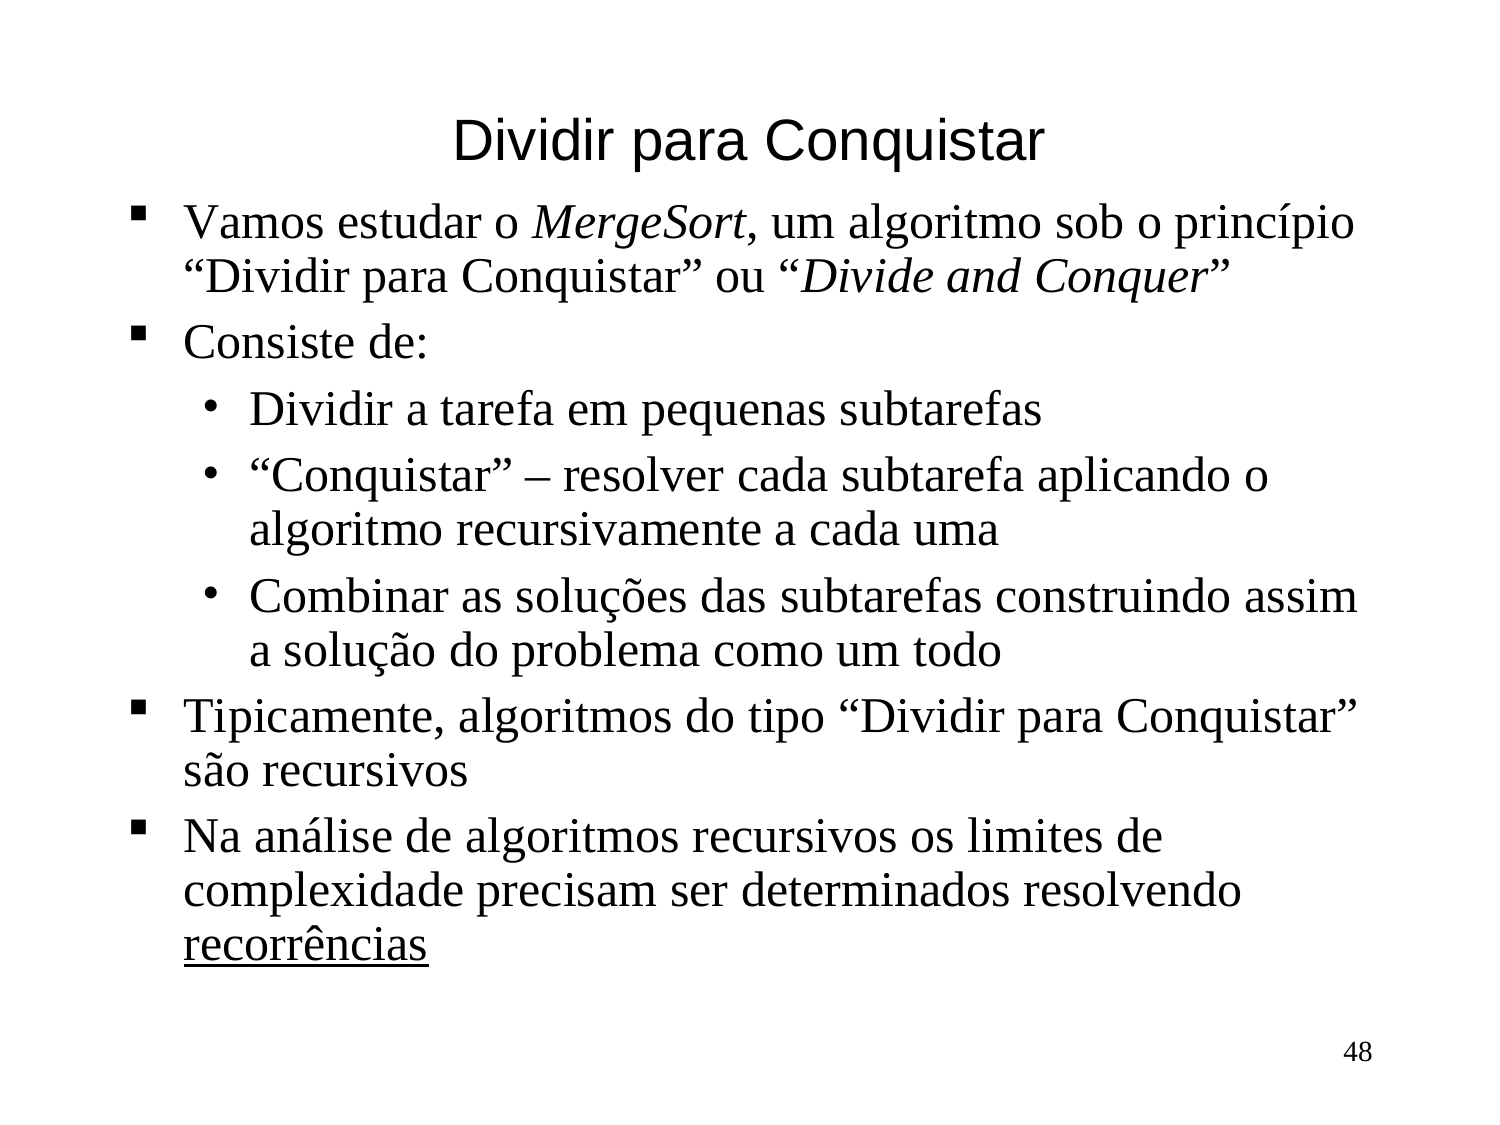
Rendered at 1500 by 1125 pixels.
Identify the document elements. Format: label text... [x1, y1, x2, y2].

title Dividir para Conquistar [112, 99, 1388, 175]
list Vamos estudar o MergeSort, um algoritmo sob o princípio “Dividir para Conquistar” ou “Divide and Conquer” Consiste de: Dividir a tarefa em pequenas subtarefas “Conquistar” – resolver cada subtarefa aplicando o algoritmo recursivamente a cada uma Combinar as soluções das subtarefas construindo assim a solução do problema como um todo Tipicamente, algoritmos do tipo “Dividir para Conquistar” são recursivos Na análise de algoritmos recursivos os limites de complexidade precisam ser determinados resolvendo recorrências [112, 187, 1388, 1000]
